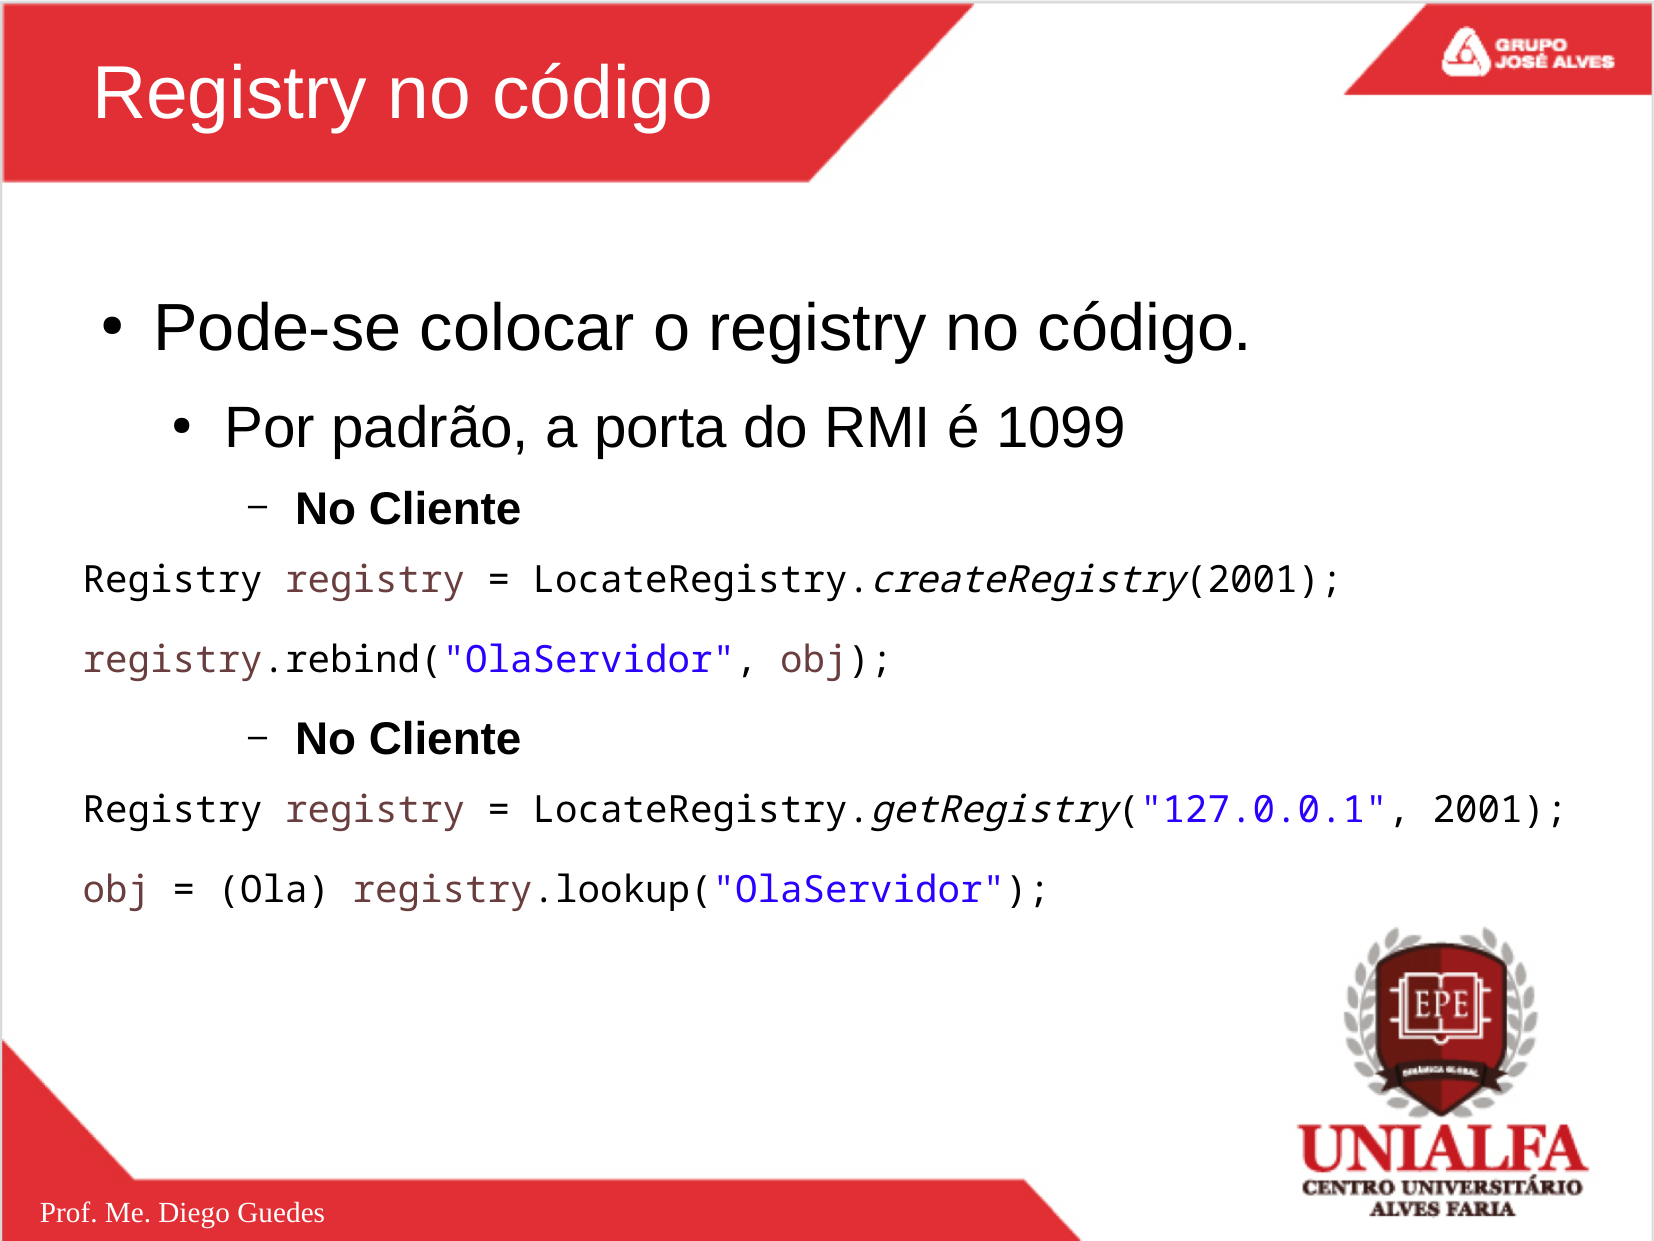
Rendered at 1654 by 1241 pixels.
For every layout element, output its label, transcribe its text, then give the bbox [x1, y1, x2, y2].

picture [0, 0, 1654, 1241]
list Pode-se colocar o registry no código. Por padrão, a porta do RMI é 1099 No Cliente Registry registry = LocateRegistry.createRegistry(2001); registry.rebind("OlaServidor", obj); No Cliente Registry registry = LocateRegistry.getRegistry("127.0.0.1", 2001); obj = (Ola) registry.lookup("OlaServidor"); [82, 290, 1571, 1109]
title Registry no código [6, 11, 799, 174]
